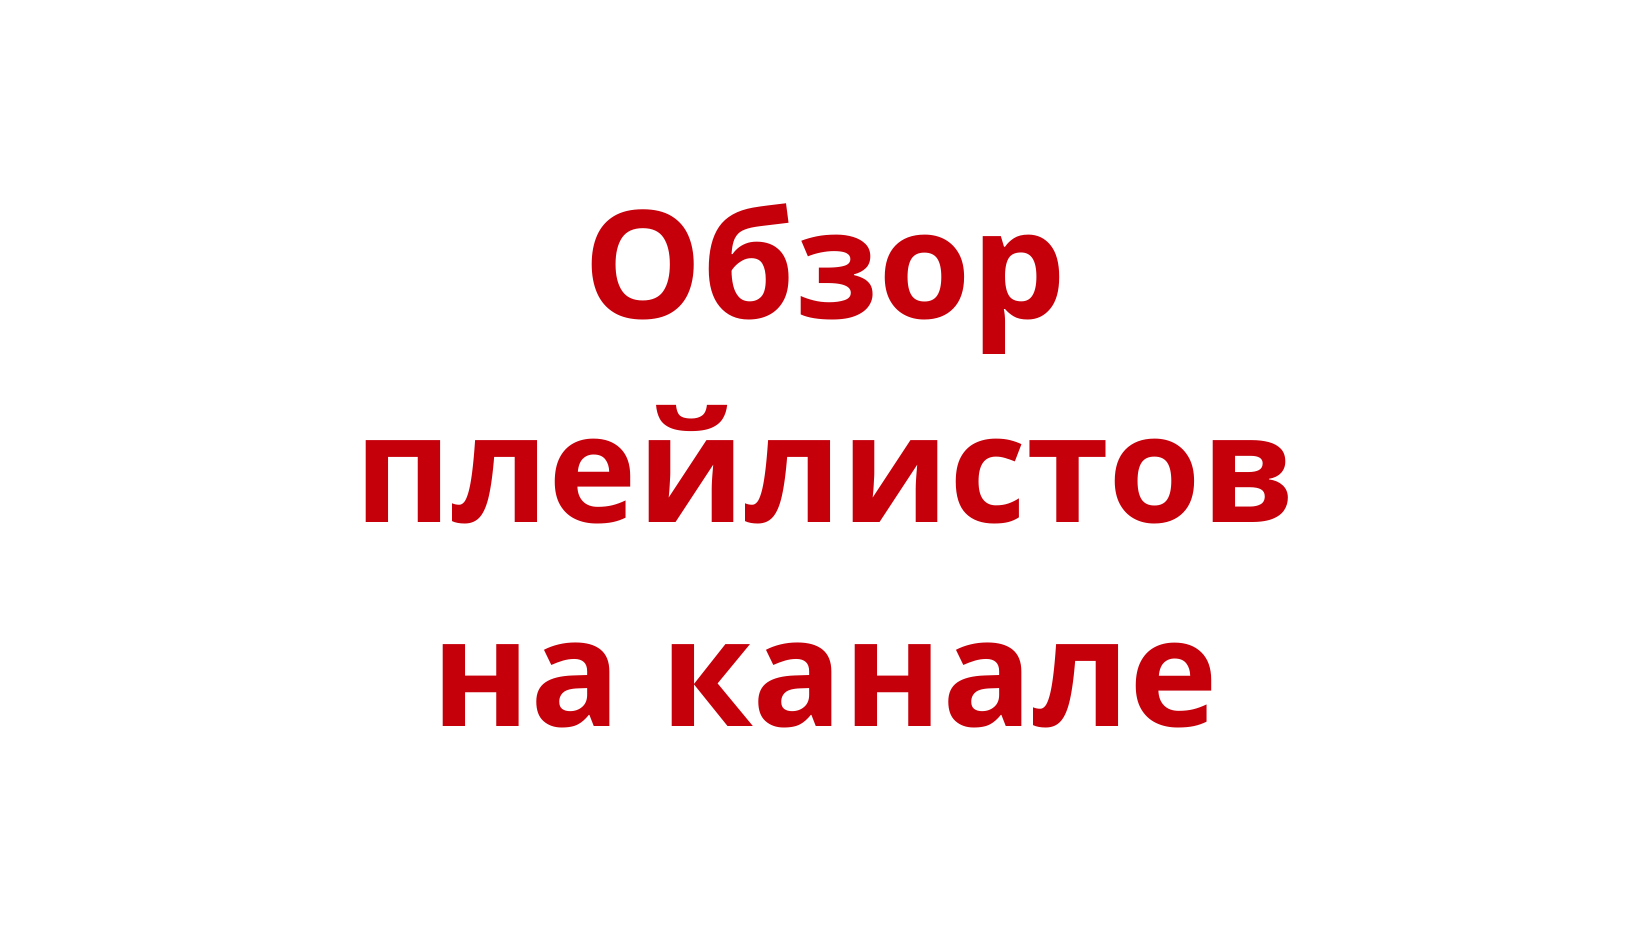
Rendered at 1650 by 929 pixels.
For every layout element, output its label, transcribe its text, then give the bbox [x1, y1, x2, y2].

subtitle Обзор плейлистов на канале [0, 0, 1650, 929]
